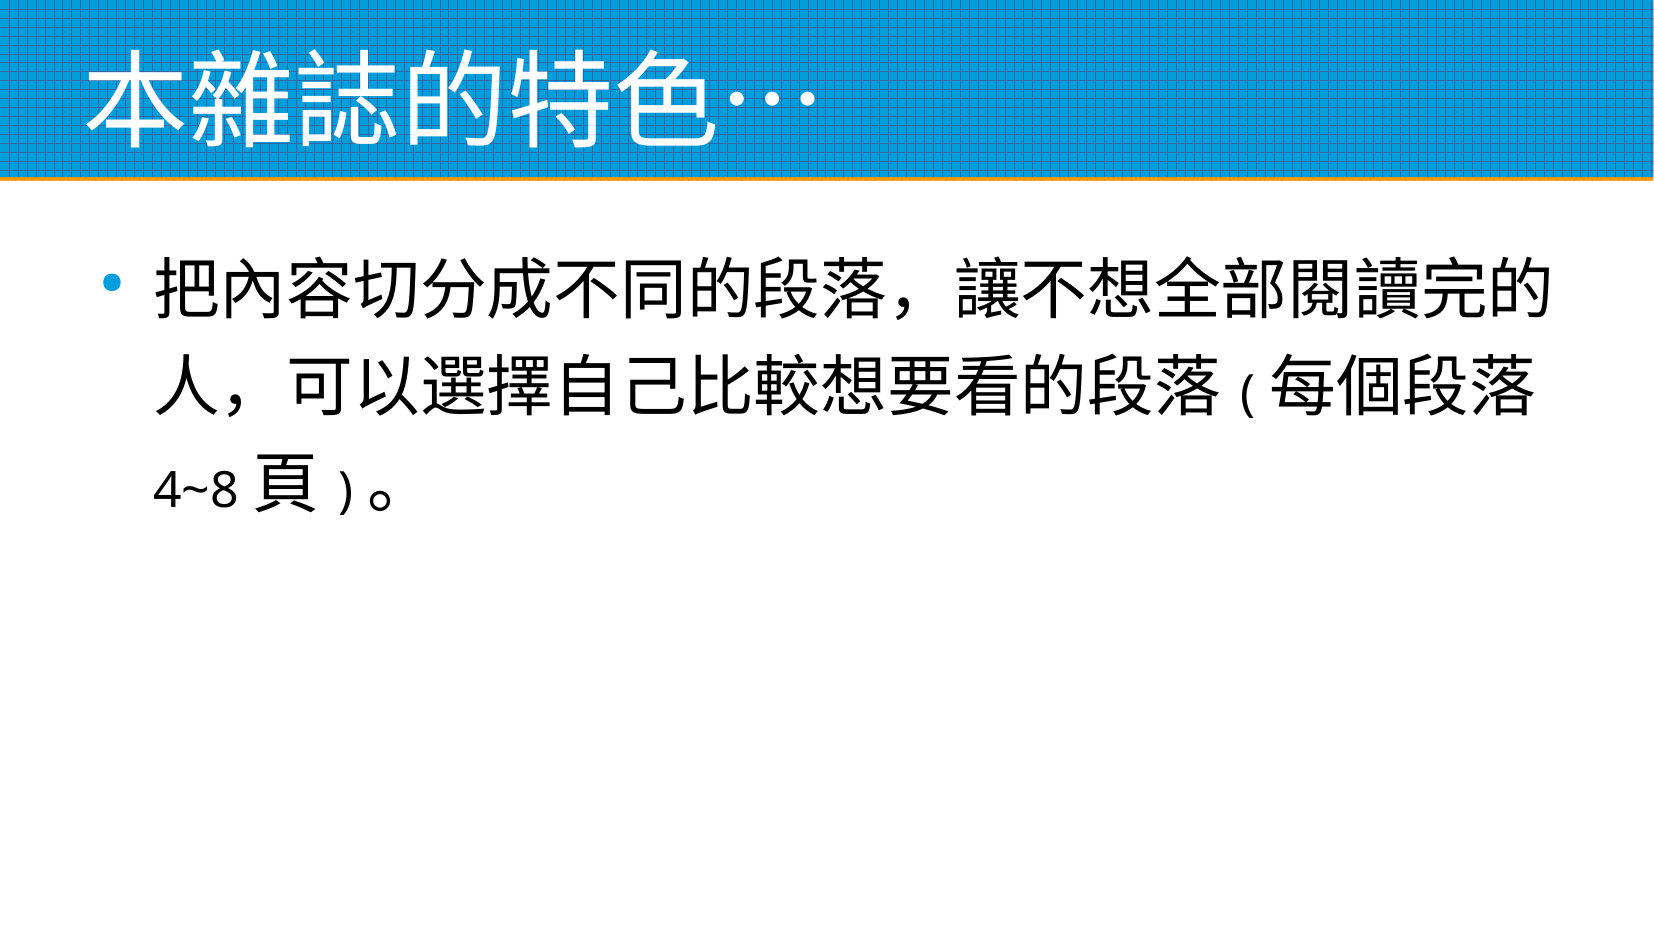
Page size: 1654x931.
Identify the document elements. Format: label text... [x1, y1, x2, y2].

list 把內容切分成不同的段落，讓不想全部閱讀完的人，可以選擇自己比較想要看的段落(每個段落4~8頁)。 [82, 236, 1563, 811]
title 本雜誌的特色… [82, 14, 1571, 171]
